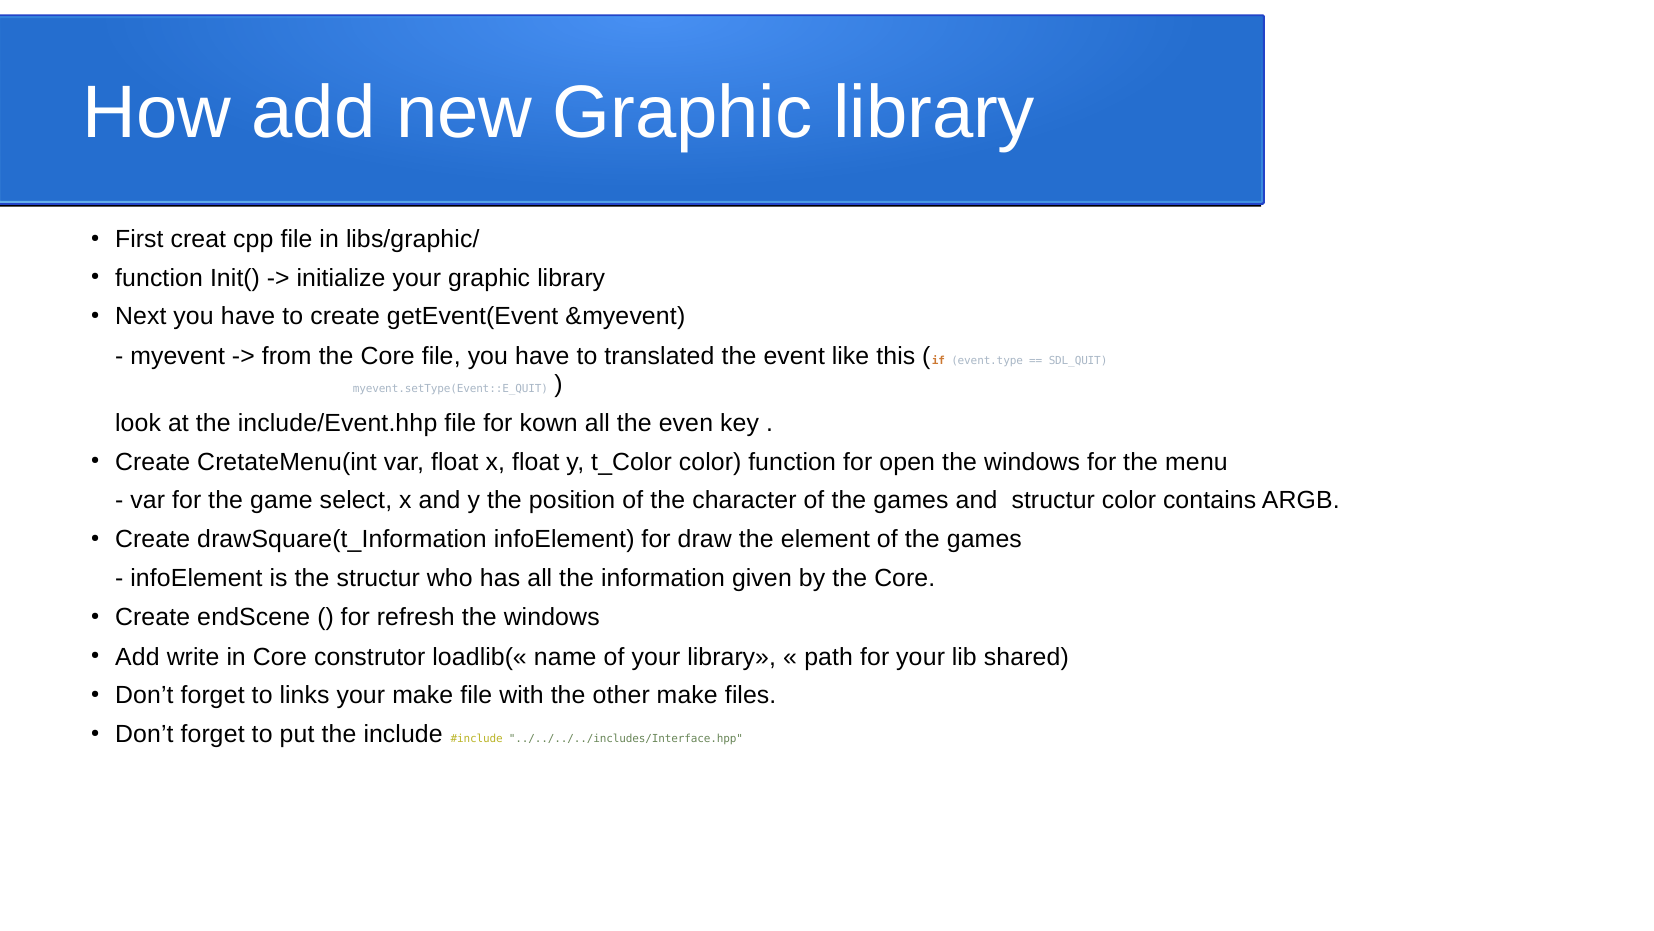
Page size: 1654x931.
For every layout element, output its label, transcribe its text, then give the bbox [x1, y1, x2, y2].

list First creat cpp file in libs/graphic/ function Init() -> initialize your graphic library Next you have to create getEvent(Event &myevent) - myevent -> from the Core file, you have to translated the event like this (if (event.type == SDL_QUIT) myevent.setType(Event::E_QUIT) ) look at the include/Event.hhp file for kown all the even key . Create CretateMenu(int var, float x, float y, t_Color color) function for open the windows for the menu - var for the game select, x and y the position of the character of the games and structur color contains ARGB. Create drawSquare(t_Information infoElement) for draw the element of the games - infoElement is the structur who has all the information given by the Core. Create endScene () for refresh the windows Add write in Core construtor loadlib(« name of your library», « path for your lib shared) Don’t forget to links your make file with the other make files. Don’t forget to put the include #include "../../../../includes/Interface.hpp" [82, 224, 1571, 764]
title How add new Graphic library [82, 35, 1235, 189]
